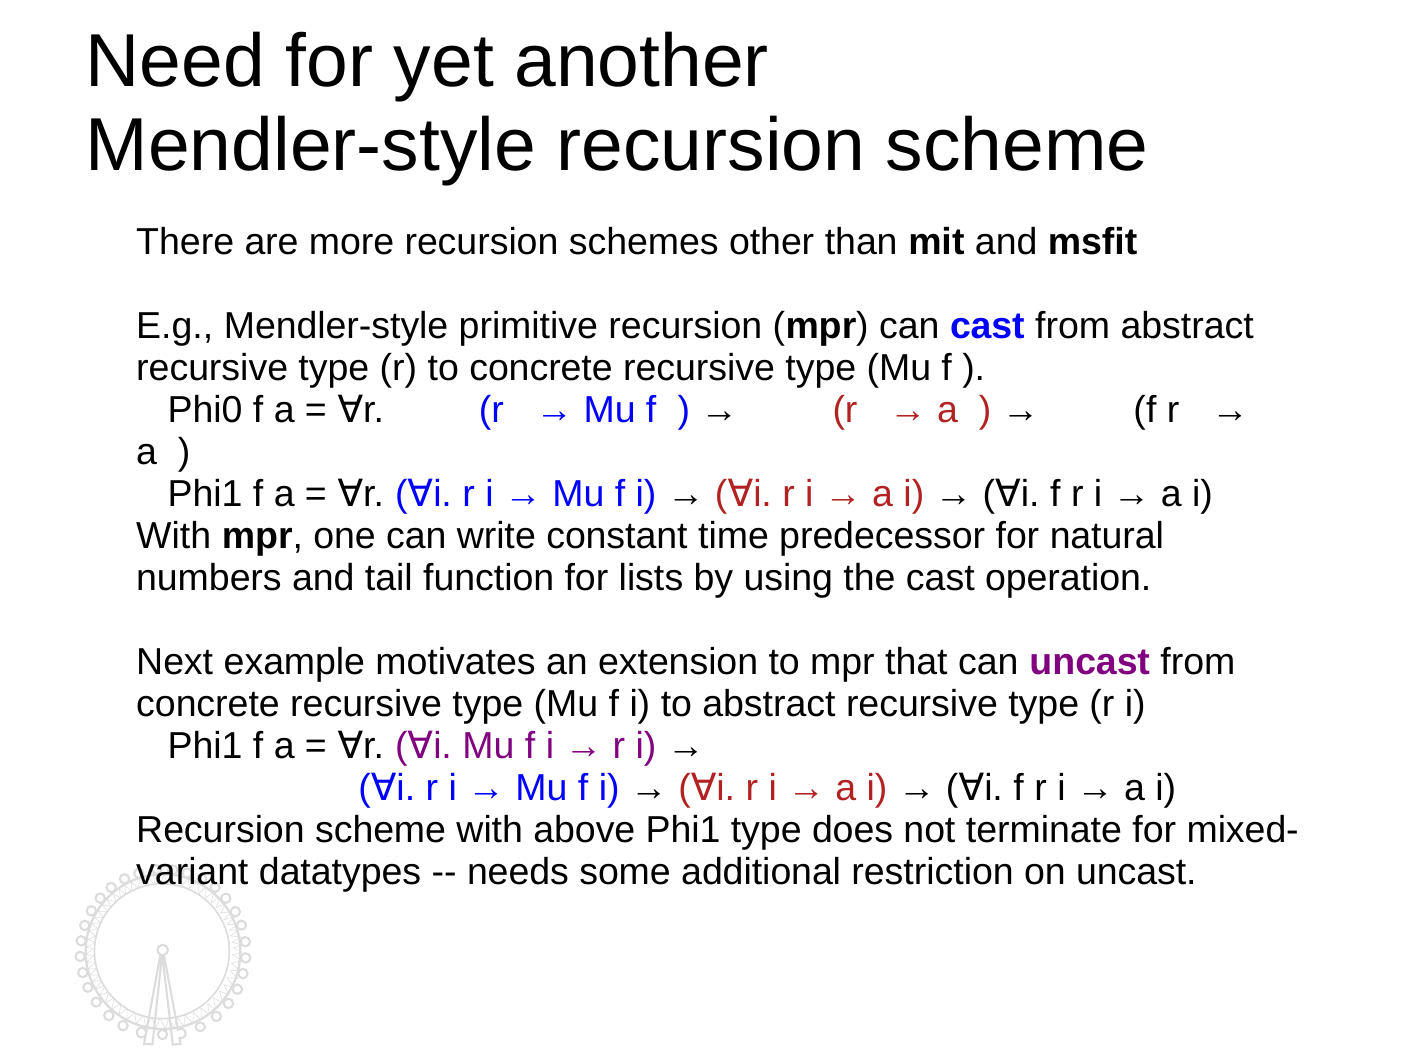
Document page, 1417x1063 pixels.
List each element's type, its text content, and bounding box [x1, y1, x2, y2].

list There are more recursion schemes other than mit and msfit E.g., Mendler-style primitive recursion (mpr) can cast from abstract recursive type (r) to concrete recursive type (Mu f ). Phi0 f a = ∀r. (r → Mu f ) → (r → a ) → (f r → a ) Phi1 f a = ∀r. (∀i. r i → Mu f i) → (∀i. r i → a i) → (∀i. f r i → a i) With mpr, one can write constant time predecessor for natural numbers and tail function for lists by using the cast operation. Next example motivates an extension to mpr that can uncast from concrete recursive type (Mu f i) to abstract recursive type (r i) Phi1 f a = ∀r. (∀i. Mu f i → r i) → (∀i. r i → Mu f i) → (∀i. r i → a i) → (∀i. f r i → a i) Recursion scheme with above Phi1 type does not terminate for mixed-variant datatypes -- needs some additional restriction on uncast. [121, 213, 1322, 974]
title Need for yet another Mendler-style recursion scheme [70, 11, 1346, 182]
